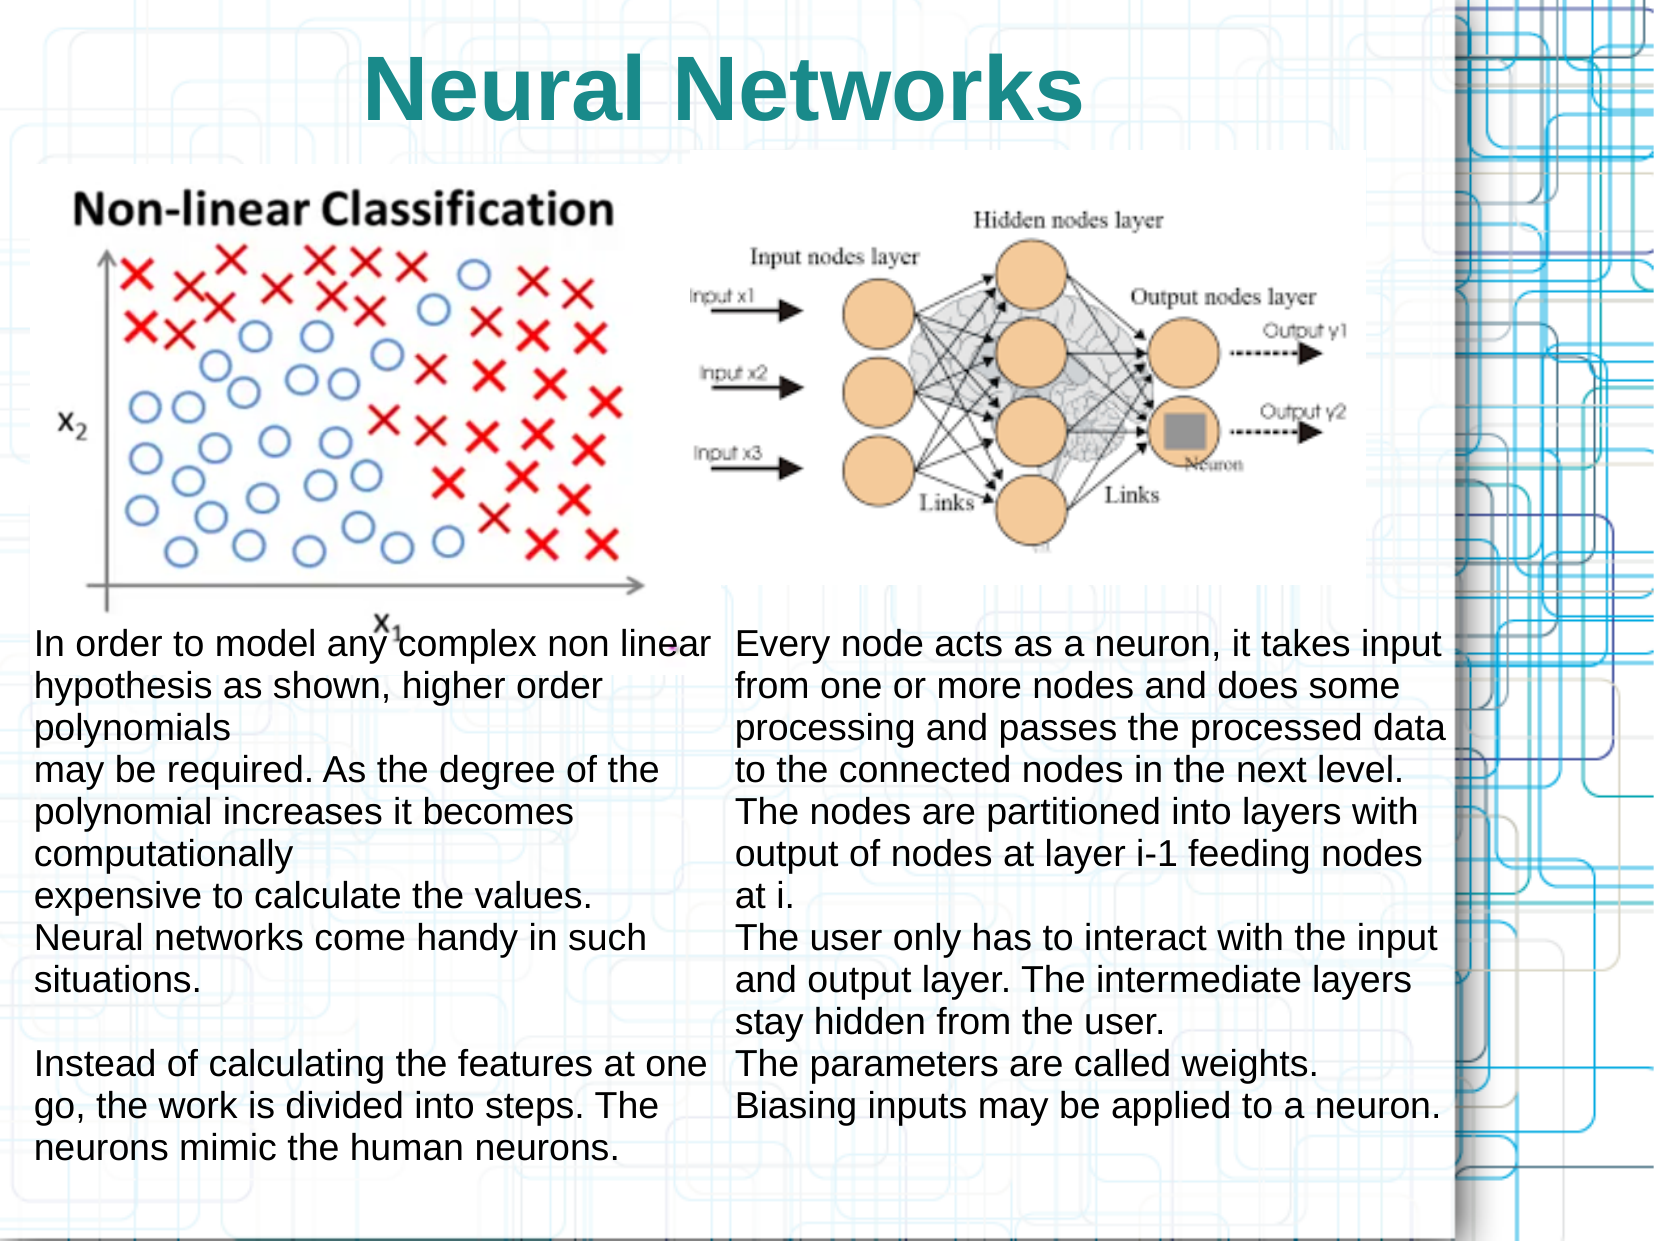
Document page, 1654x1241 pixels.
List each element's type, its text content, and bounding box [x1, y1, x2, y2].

title Neural Networks [45, 0, 1404, 193]
text_box Every node acts as a neuron, it takes input from one or more nodes and does some processing and passes the processed data to the connected nodes in the next level. The nodes are partitioned into layers with output of nodes at layer i-1 feeding nodes at i. The user only has to interact with the input and output layer. The intermediate layers stay hidden from the user. The parameters are called weights. Biasing inputs may be applied to a neuron. [720, 615, 1461, 1134]
picture [0, 0, 1654, 1241]
text_box In order to model any complex non linear hypothesis as shown, higher order polynomials may be required. As the degree of the polynomial increases it becomes computationally expensive to calculate the values. Neural networks come handy in such situations. Instead of calculating the features at one go, the work is divided into steps. The neurons mimic the human neurons. [19, 615, 736, 1218]
